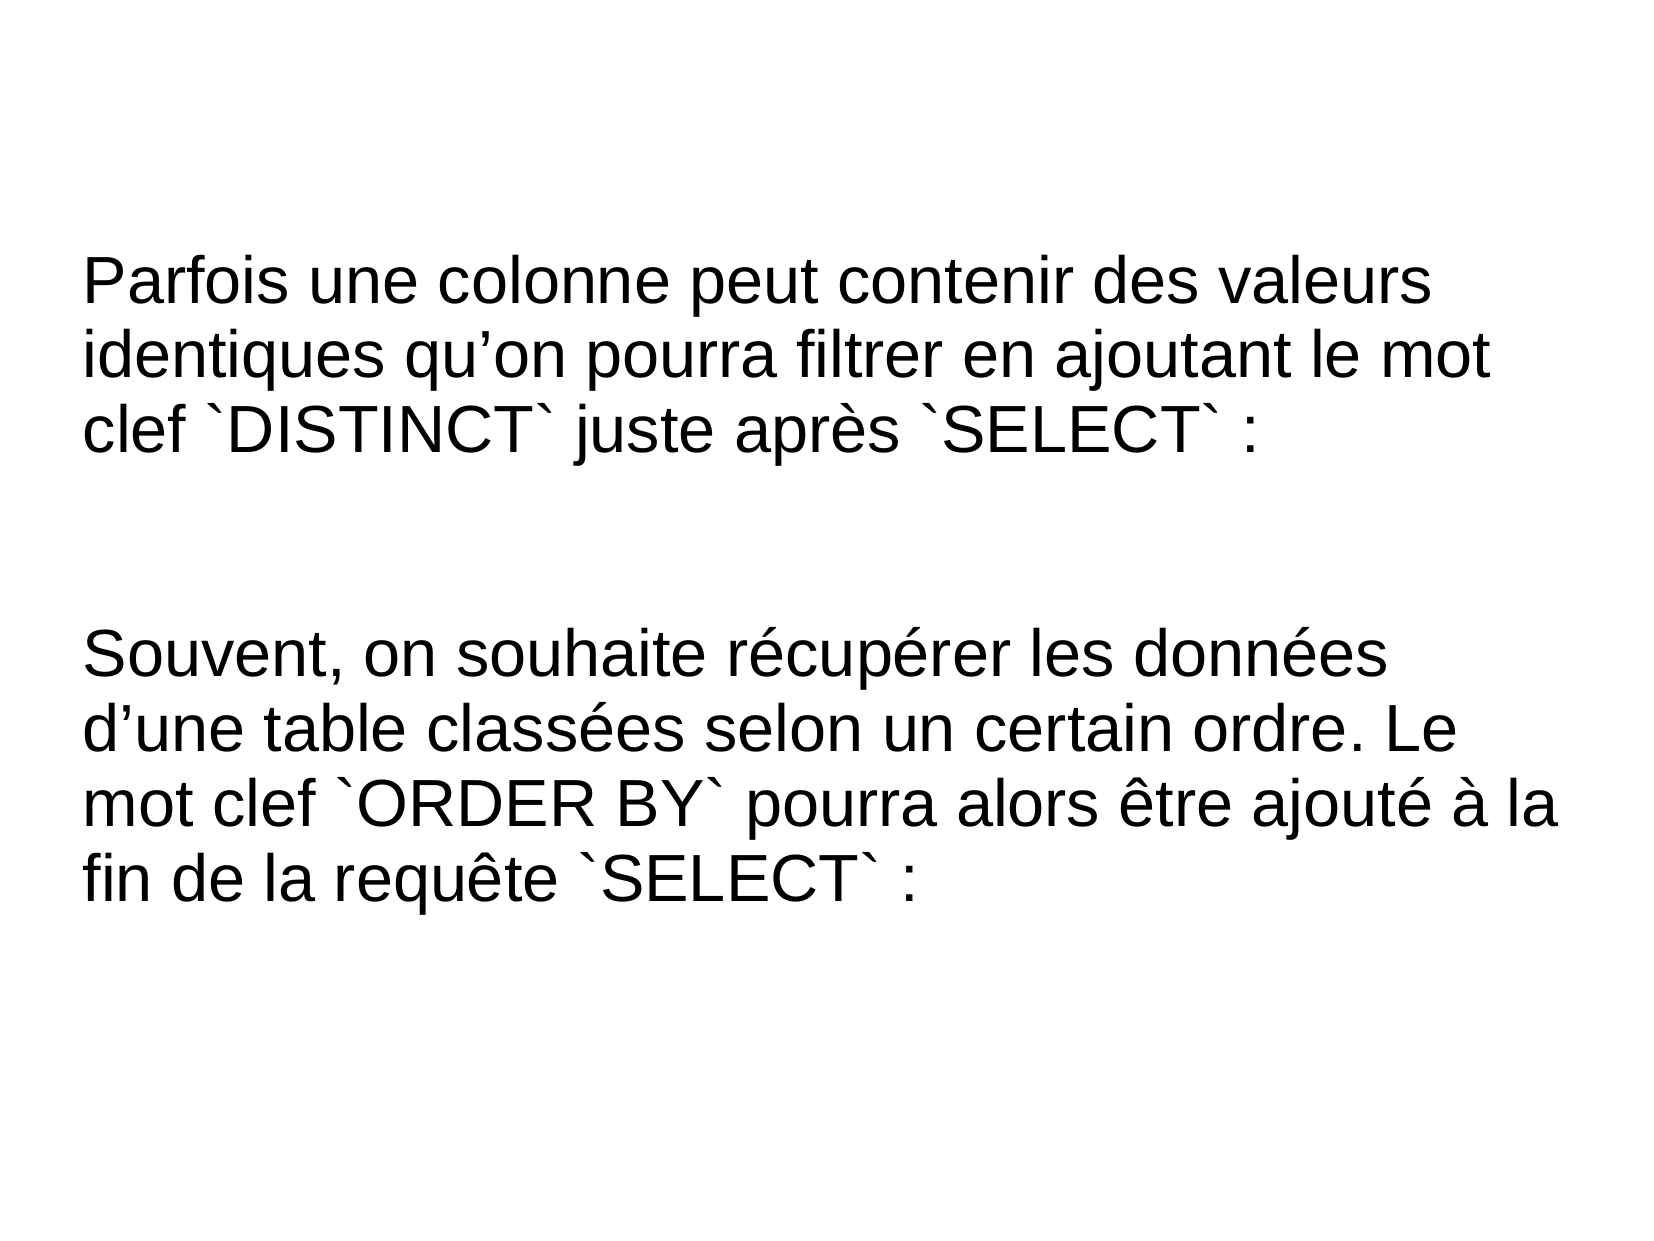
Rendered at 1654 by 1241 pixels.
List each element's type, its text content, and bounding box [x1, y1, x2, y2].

subtitle Parfois une colonne peut contenir des valeurs identiques qu’on pourra filtrer en ajoutant le mot clef `DISTINCT` juste après `SELECT` : Souvent, on souhaite récupérer les données d’une table classées selon un certain ordre. Le mot clef `ORDER BY` pourra alors être ajouté à la fin de la requête `SELECT` : [82, 49, 1571, 1109]
